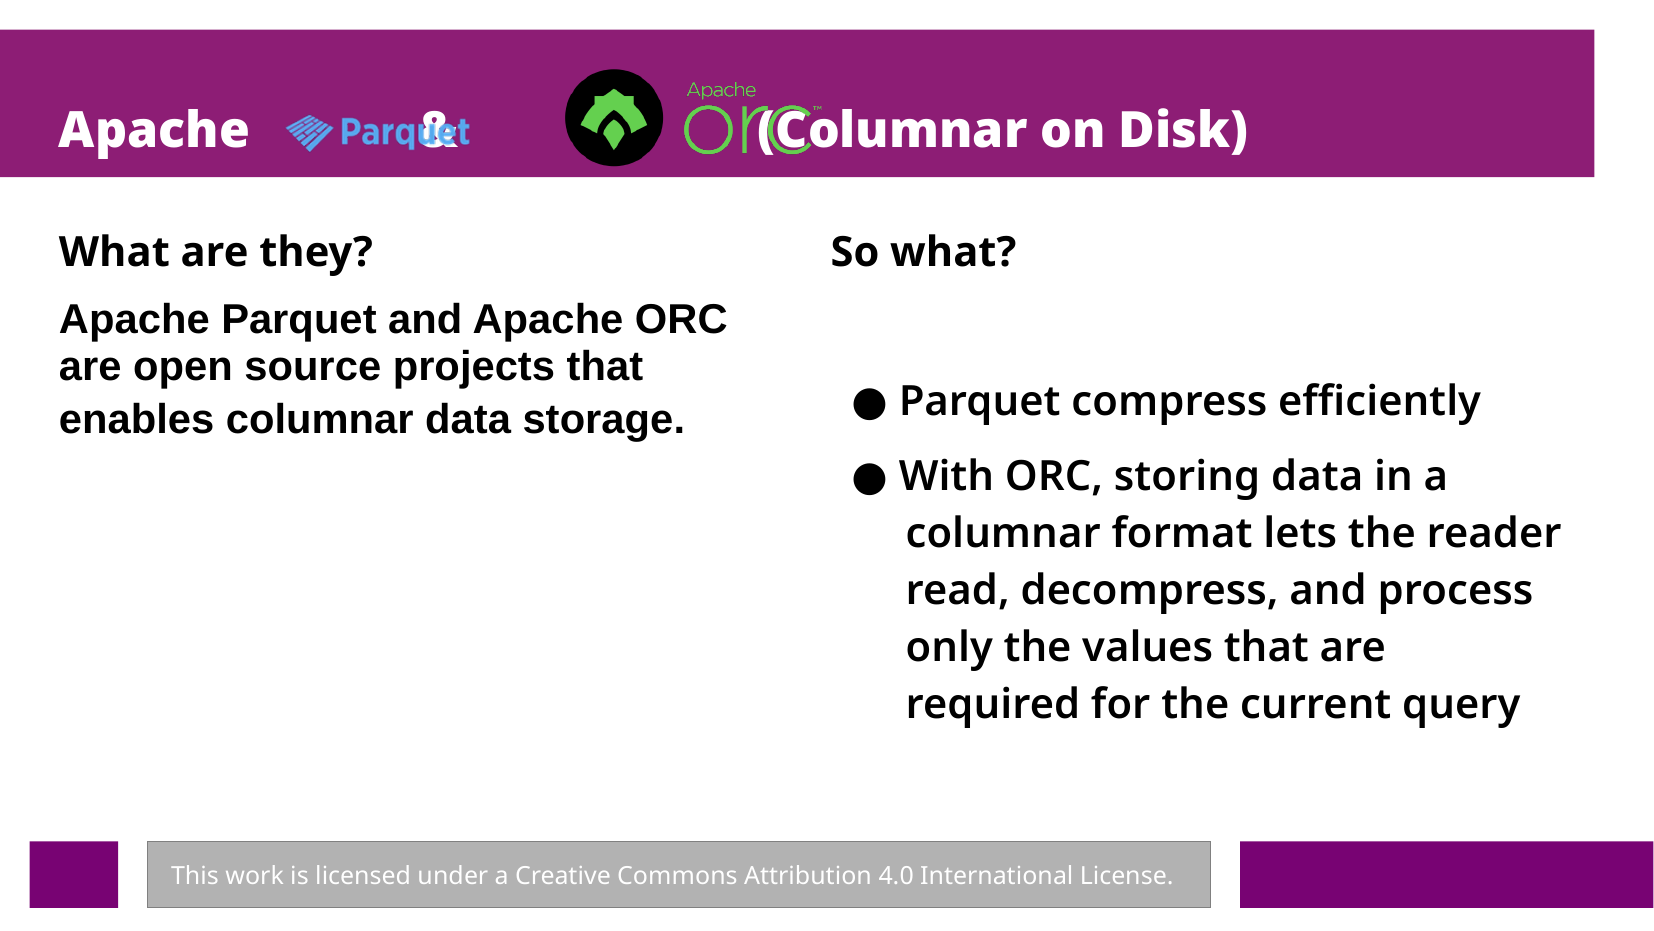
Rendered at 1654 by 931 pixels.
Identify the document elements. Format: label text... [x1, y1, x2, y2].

list So what? ● Parquet compress efficiently ● With ORC, storing data in a columnar format lets the reader read, decompress, and process only the values that are required for the current query [830, 221, 1566, 798]
picture [560, 63, 826, 171]
list What are they? Apache Parquet and Apache ORC are open source projects that enables columnar data storage. [59, 221, 794, 798]
title Apache & (Columnar on Disk) [59, 44, 1595, 163]
picture [265, 103, 488, 163]
